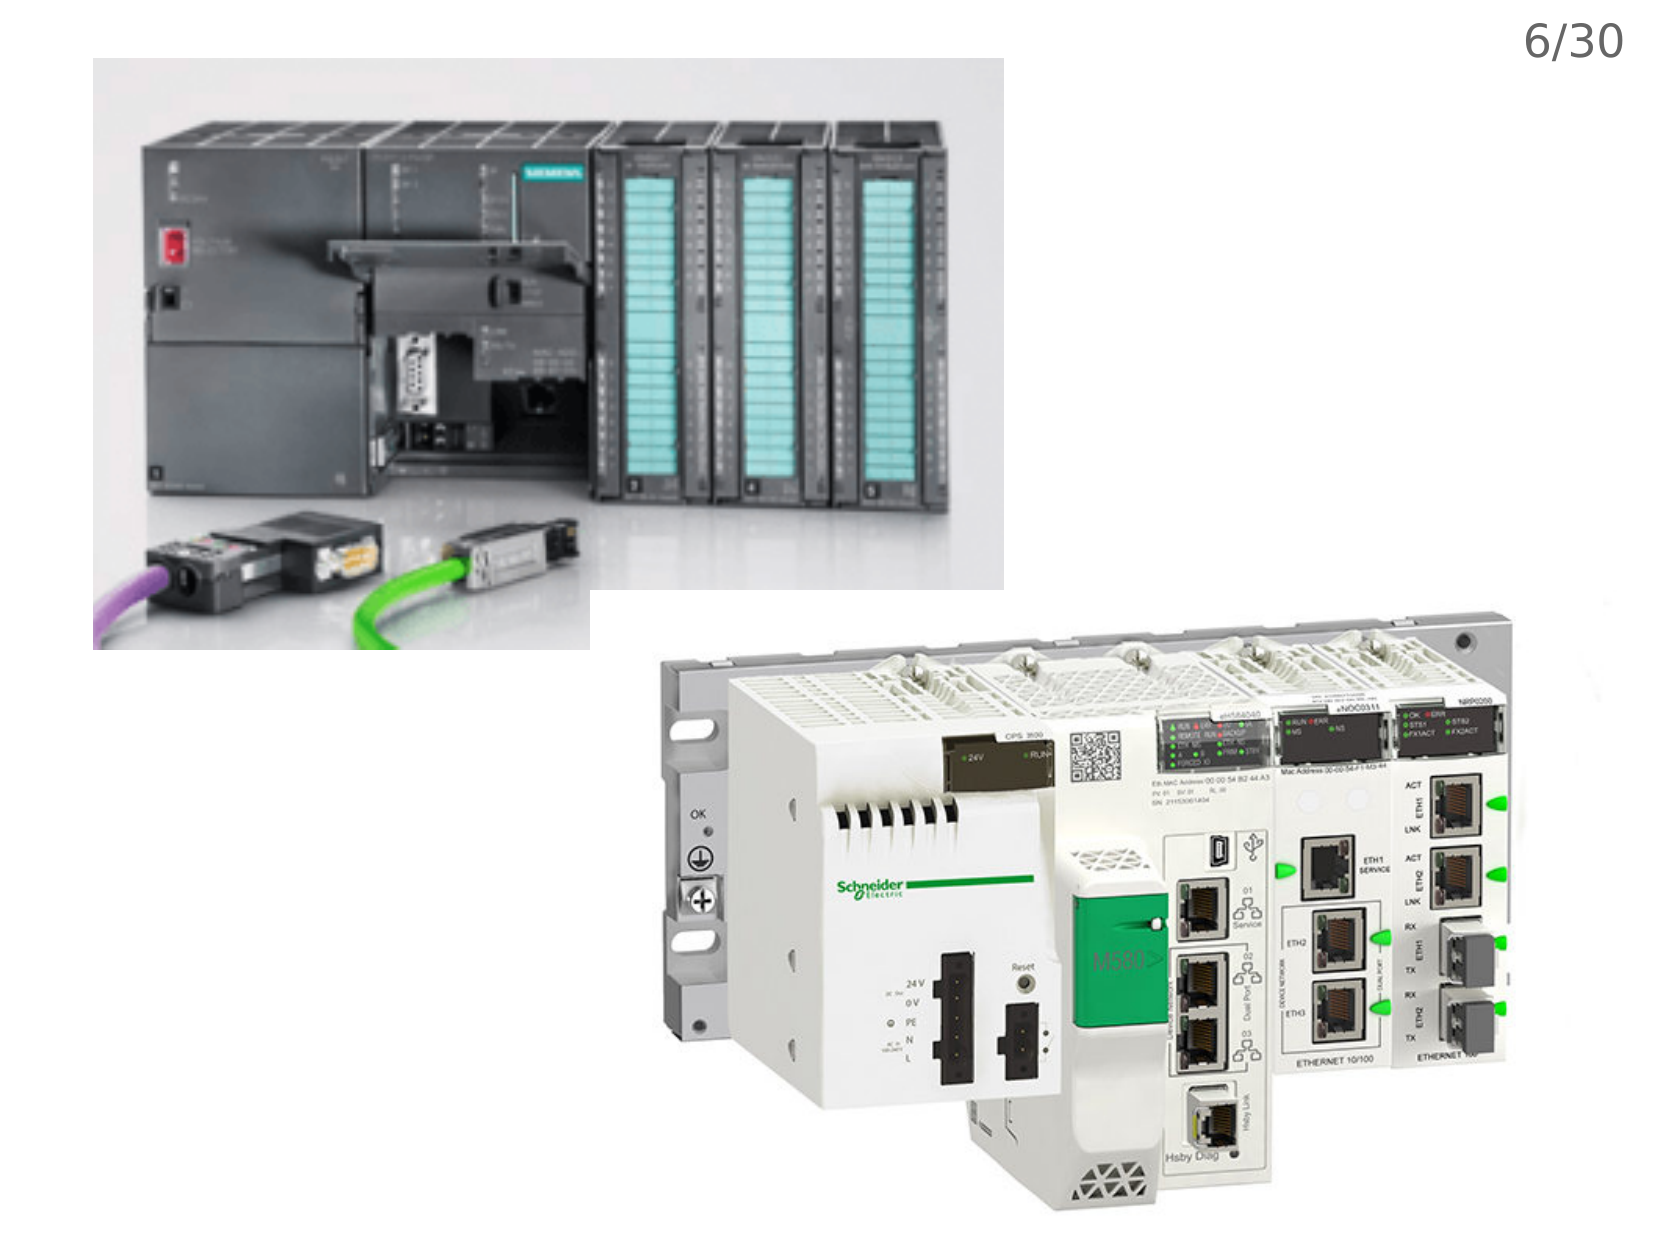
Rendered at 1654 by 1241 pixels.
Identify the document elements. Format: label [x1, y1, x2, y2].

picture [93, 58, 1638, 1241]
